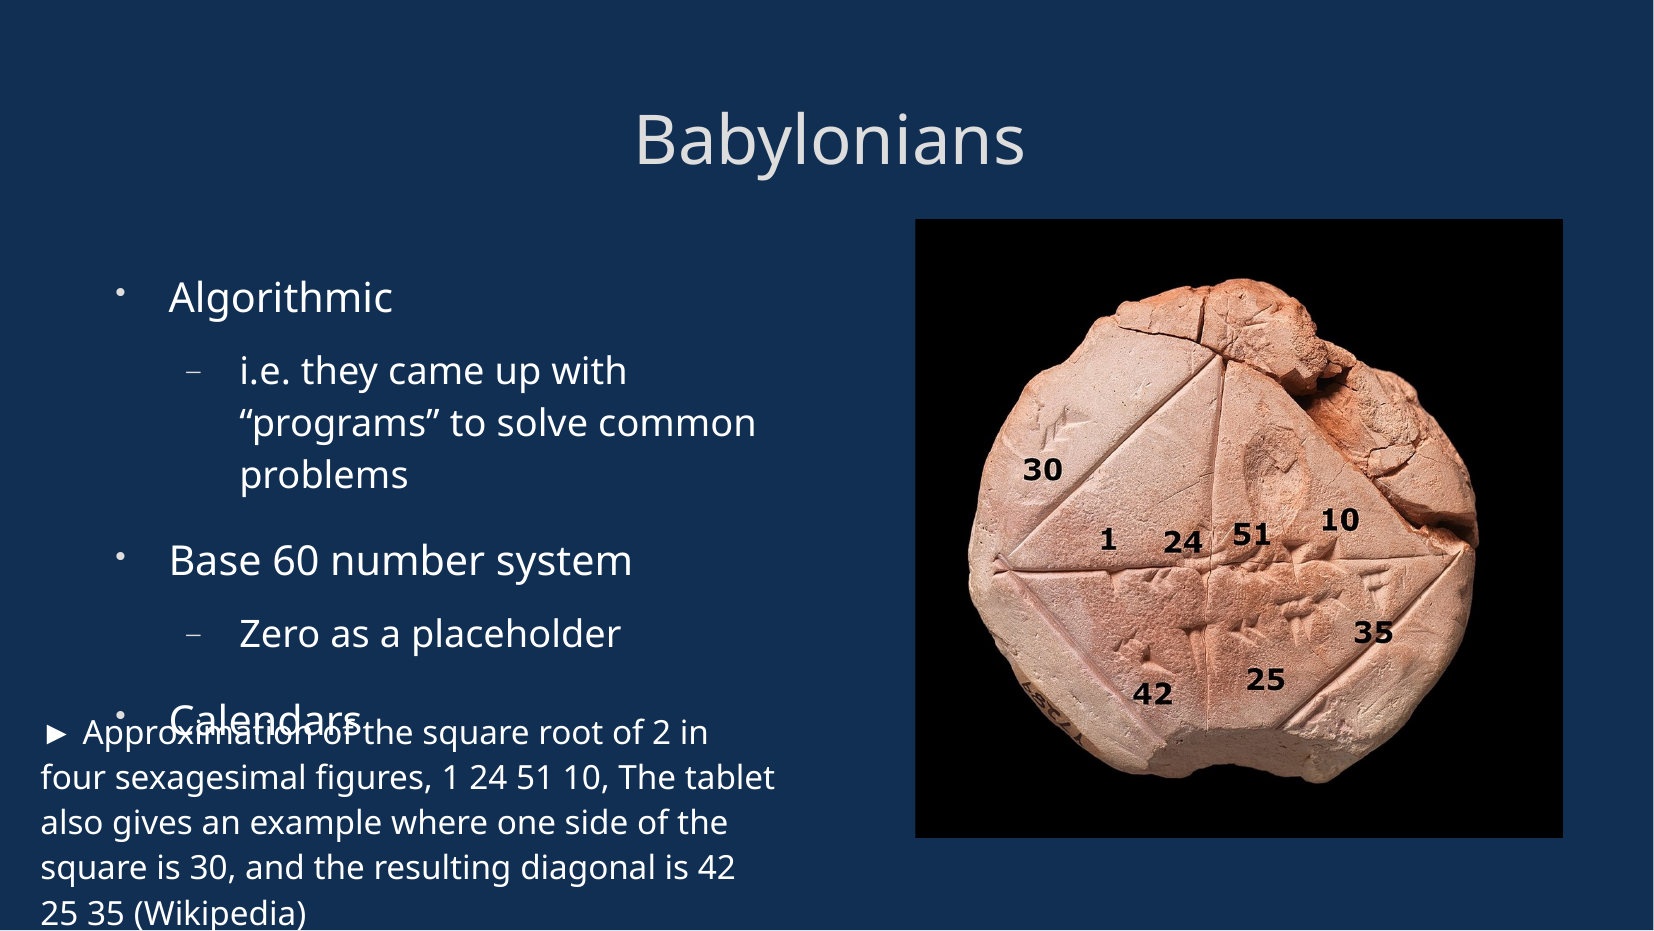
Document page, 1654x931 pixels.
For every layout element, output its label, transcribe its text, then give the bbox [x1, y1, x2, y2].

list Algorithmic i.e. they came up with “programs” to solve common problems Base 60 number system Zero as a placeholder Calendars [97, 268, 813, 806]
picture [915, 219, 1563, 838]
title Babylonians [97, 56, 1563, 220]
text_box ► Approximation of the square root of 2 in four sexagesimal figures, 1 24 51 10, The tablet also gives an example where one side of the square is 30, and the resulting diagonal is 42 25 35 (Wikipedia) [25, 701, 798, 916]
